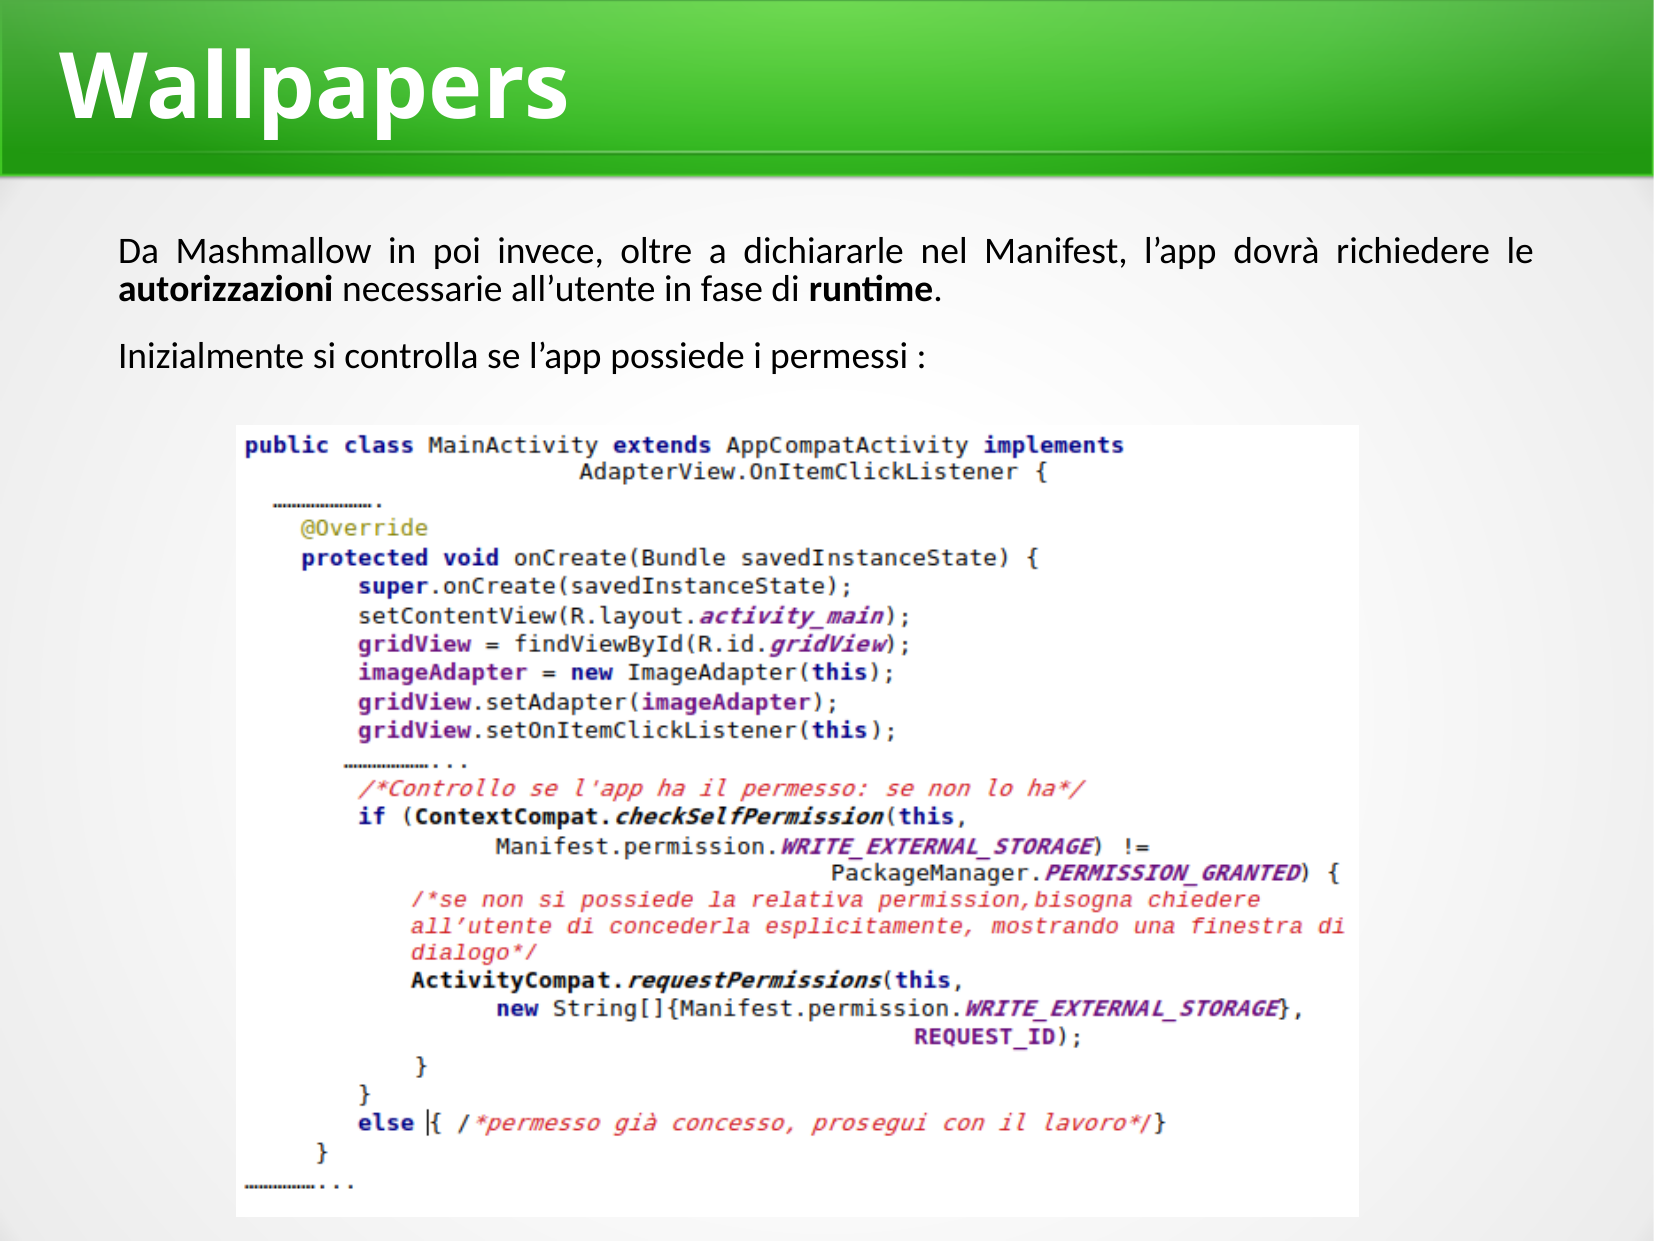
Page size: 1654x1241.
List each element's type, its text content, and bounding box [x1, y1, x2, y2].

subtitle Da Mashmallow in poi invece, oltre a dichiararle nel Manifest, l’app dovrà richiedere le autorizzazioni necessarie all’utente in fase di runtime. Inizialmente si controlla se l’app possiede i permessi : [118, 235, 1536, 520]
title Wallpapers [35, 11, 1489, 154]
picture [0, 0, 1654, 1241]
